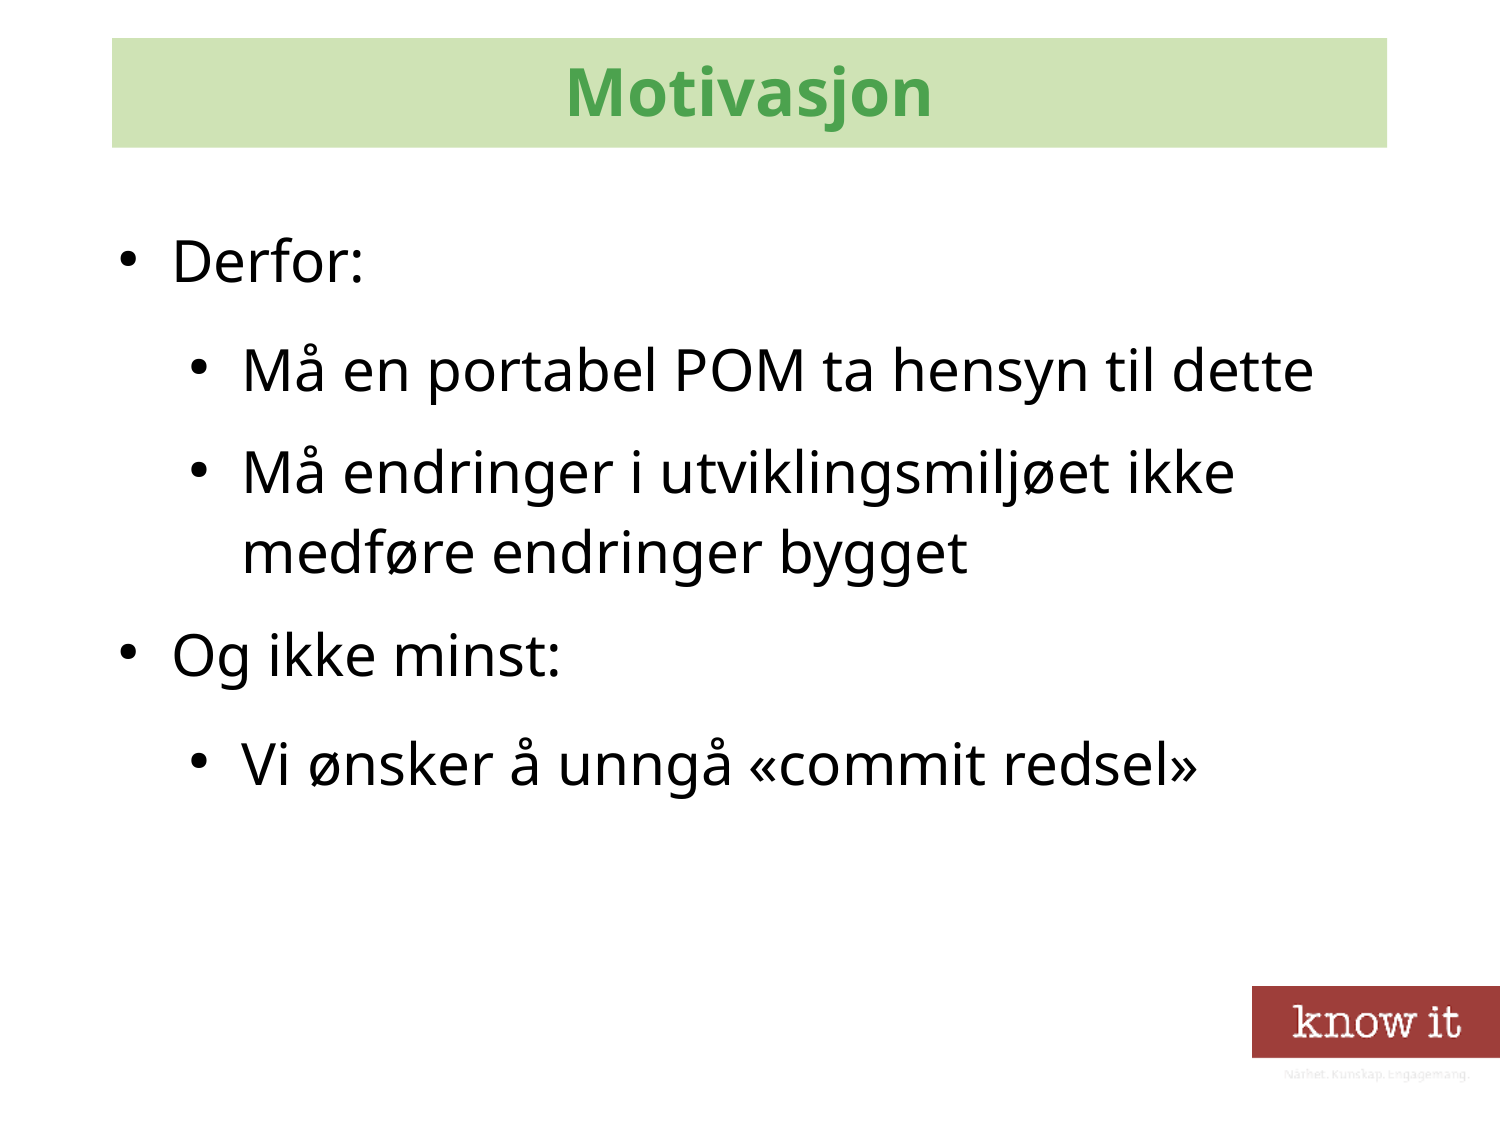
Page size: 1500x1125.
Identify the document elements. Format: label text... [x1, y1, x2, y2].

text_box Motivasjon [112, 38, 1388, 148]
picture [1252, 986, 1500, 1058]
list Derfor: Må en portabel POM ta hensyn til dette Må endringer i utviklingsmiljøet ikke medføre endringer bygget Og ikke minst: Vi ønsker å unngå «commit redsel» [100, 220, 1360, 935]
